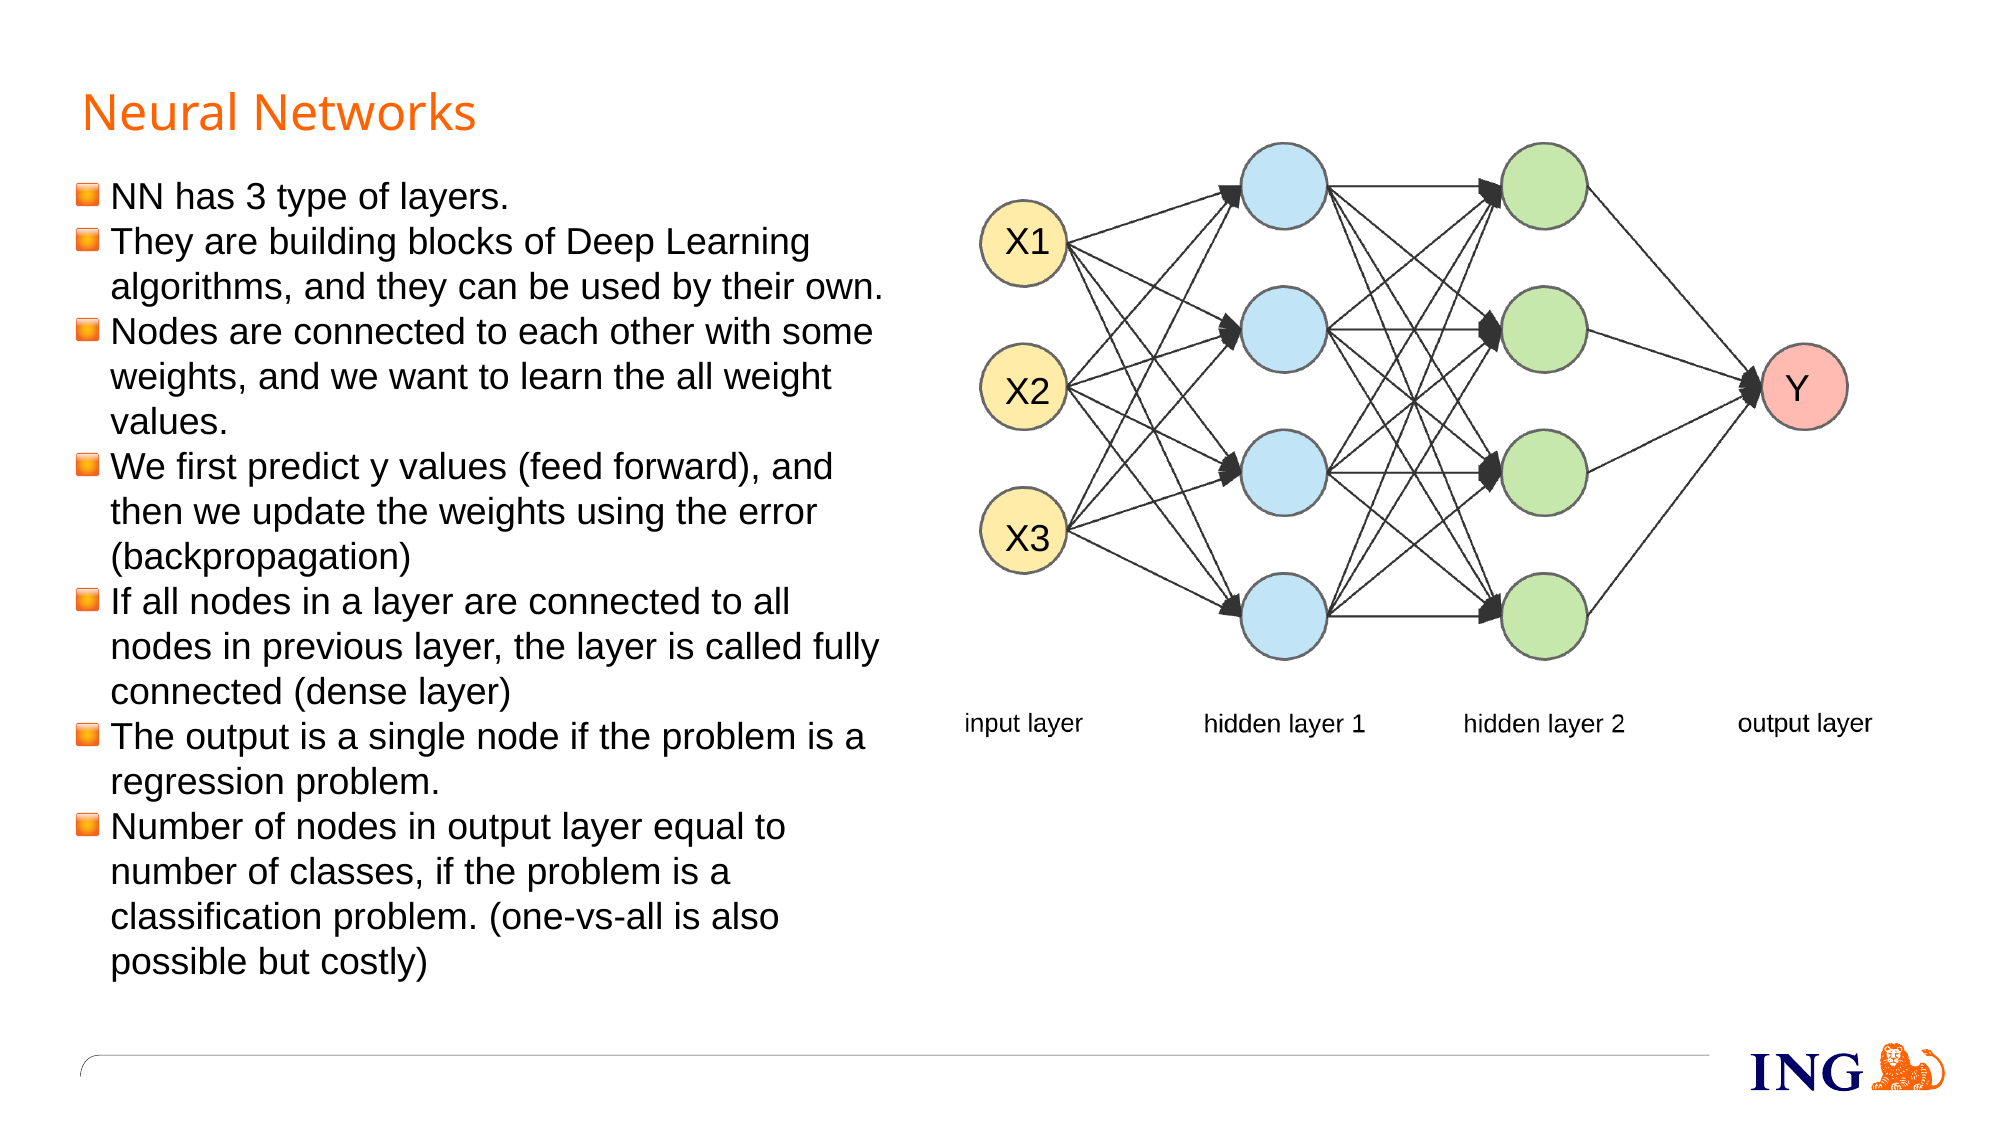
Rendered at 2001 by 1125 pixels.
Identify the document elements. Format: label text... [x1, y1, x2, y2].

text_box X2 [990, 363, 1111, 421]
picture [946, 132, 1891, 751]
text_box Neural Networks [81, 84, 1936, 142]
text_box Y [1770, 360, 1891, 417]
text_box X3 [990, 510, 1111, 567]
text_box NN has 3 type of layers. They are building blocks of Deep Learning algorithms, and they can be used by their own. Nodes are connected to each other with some weights, and we want to learn the all weight values. We first predict y values (feed forward), and then we update the weights using the error (backpropagation) If all nodes in a layer are connected to all nodes in previous layer, the layer is called fully connected (dense layer) The output is a single node if the problem is a regression problem. Number of nodes in output layer equal to number of classes, if the problem is a classification problem. (one-vs-all is also possible but costly) [75, 172, 886, 315]
text_box X1 [990, 213, 1111, 271]
